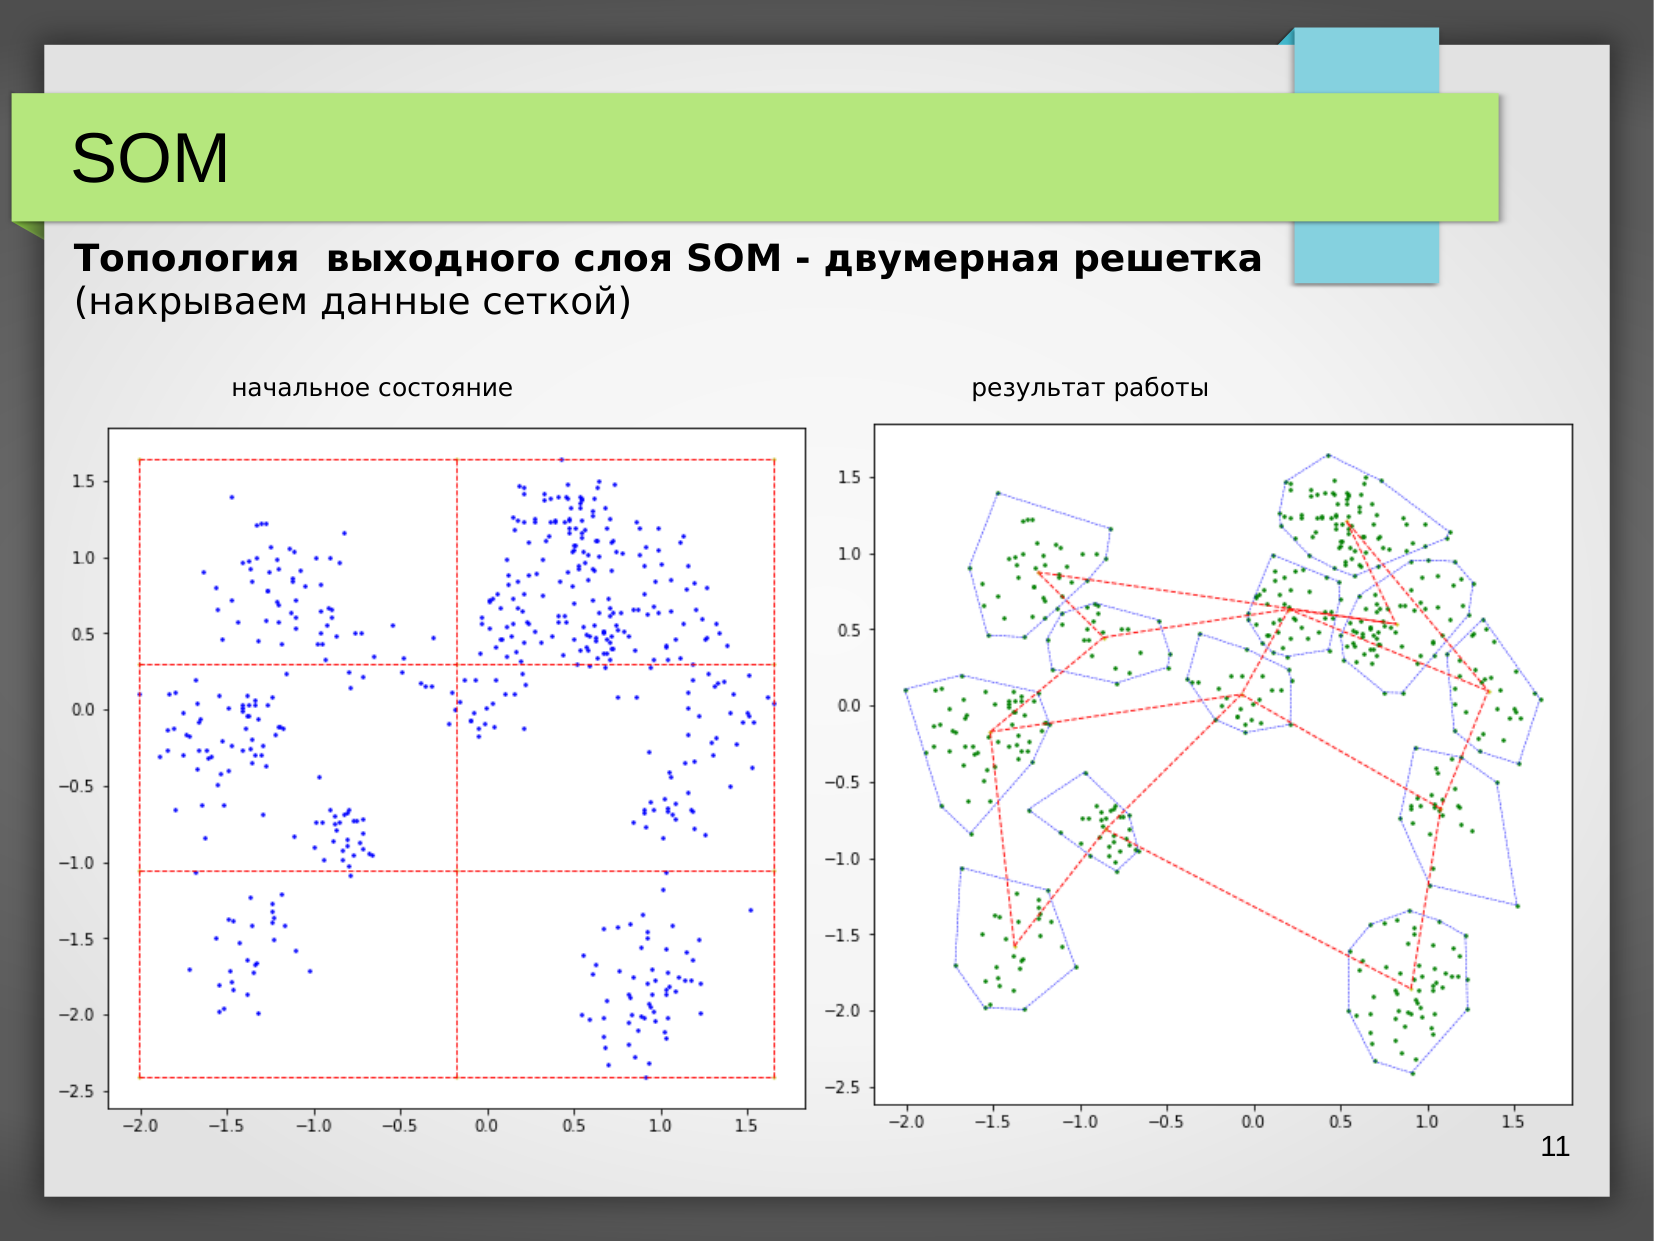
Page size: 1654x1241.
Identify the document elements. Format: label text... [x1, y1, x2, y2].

title SOM [70, 118, 1205, 199]
text_box начальное состояние [216, 366, 591, 411]
picture [0, 0, 1654, 1241]
text_box Топология выходного слоя SOM - двумерная решетка (накрываем данные сеткой) [59, 228, 1438, 331]
text_box результат работы [956, 366, 1489, 411]
